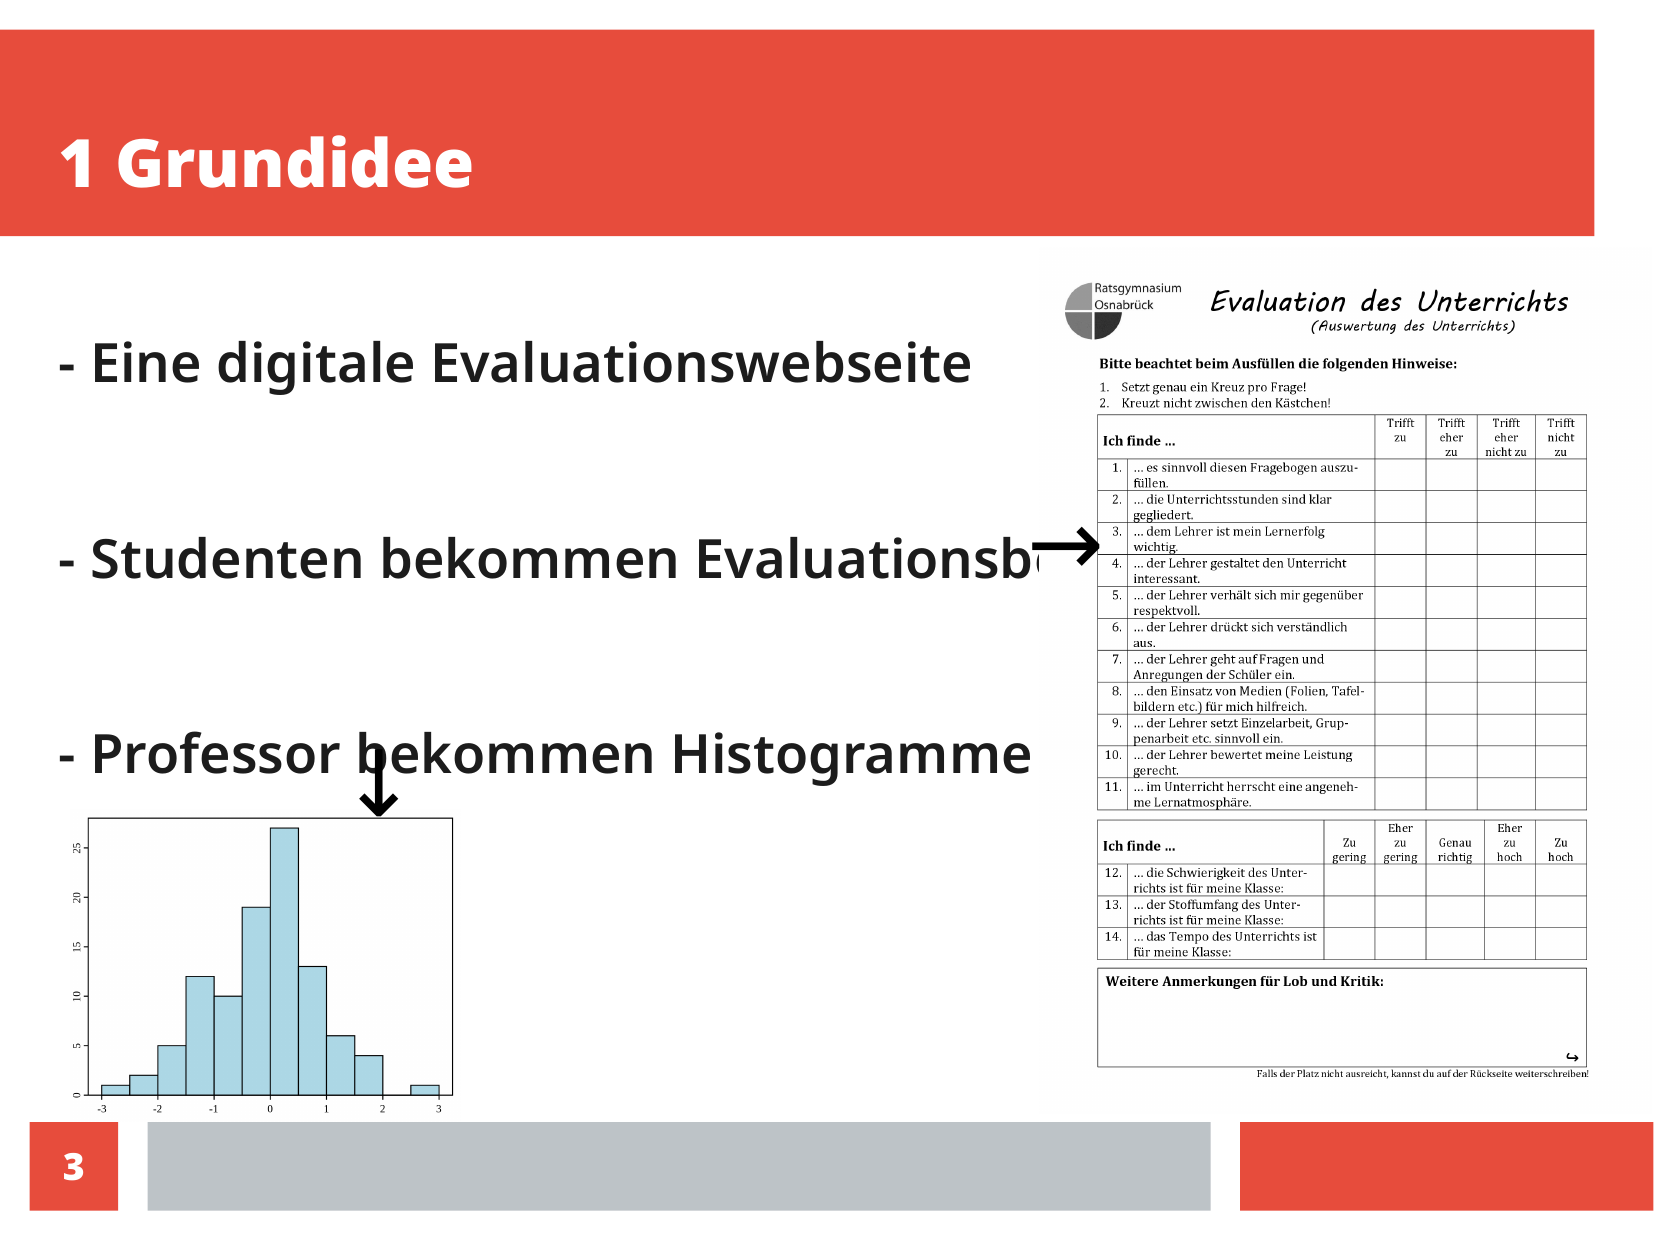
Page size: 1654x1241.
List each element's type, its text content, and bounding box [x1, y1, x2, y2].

text_box → [324, 744, 449, 827]
list - Eine digitale Evaluationswebseite - Studenten bekommen Evaluationsbögen - Professor bekommen Histogramme [59, 324, 1039, 1093]
text_box → [1027, 477, 1111, 603]
picture [70, 809, 461, 1123]
picture [1039, 247, 1652, 1114]
title 1 Grundidee [59, 59, 1595, 207]
